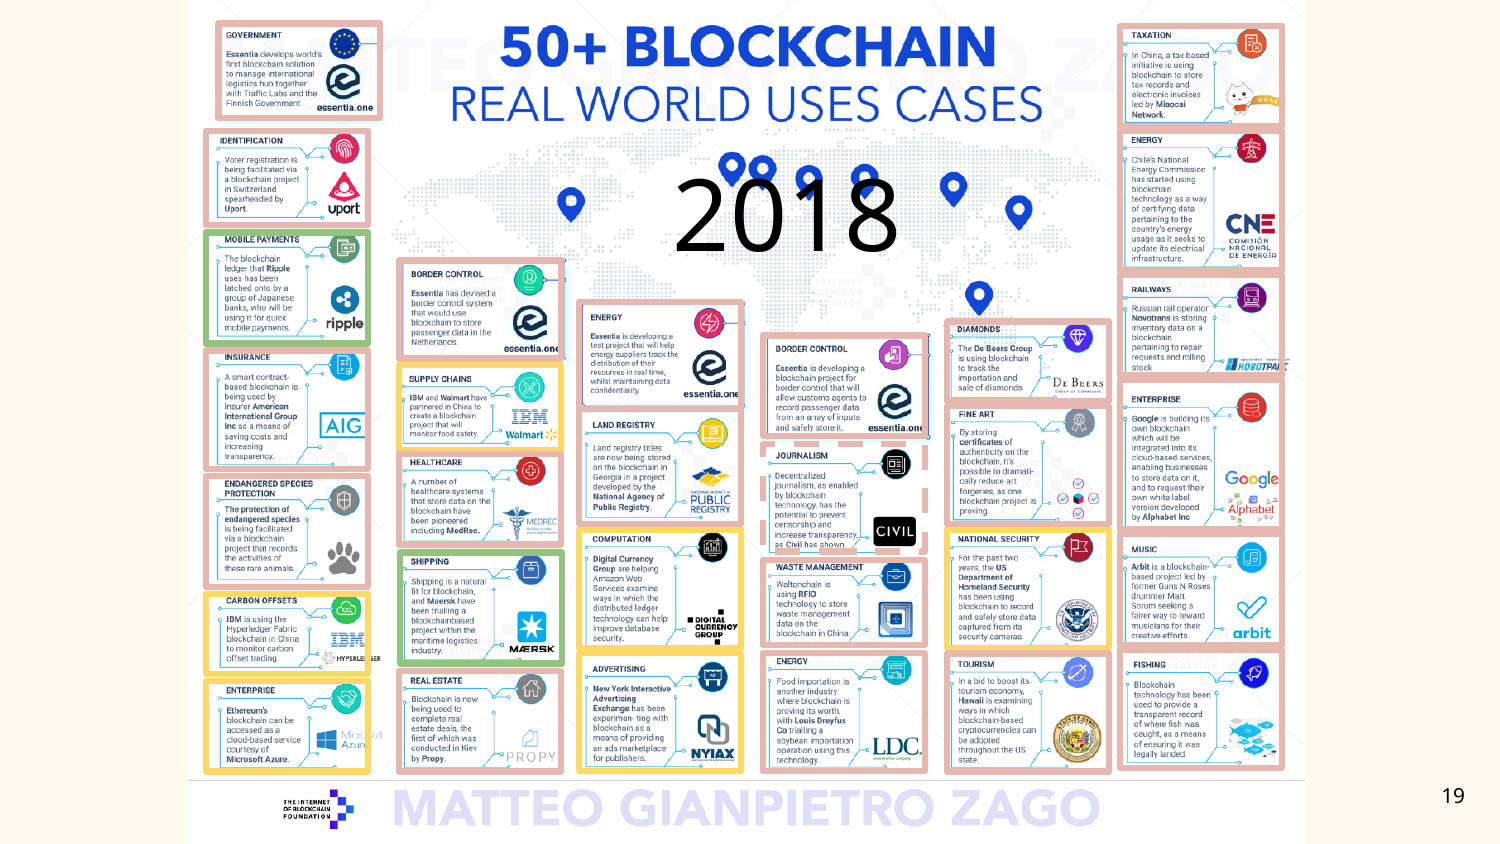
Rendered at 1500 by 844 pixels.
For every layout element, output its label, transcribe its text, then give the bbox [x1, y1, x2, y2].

picture [188, 0, 1305, 844]
text_box 2018 [575, 131, 1000, 292]
slide_number <number> [1389, 764, 1480, 830]
